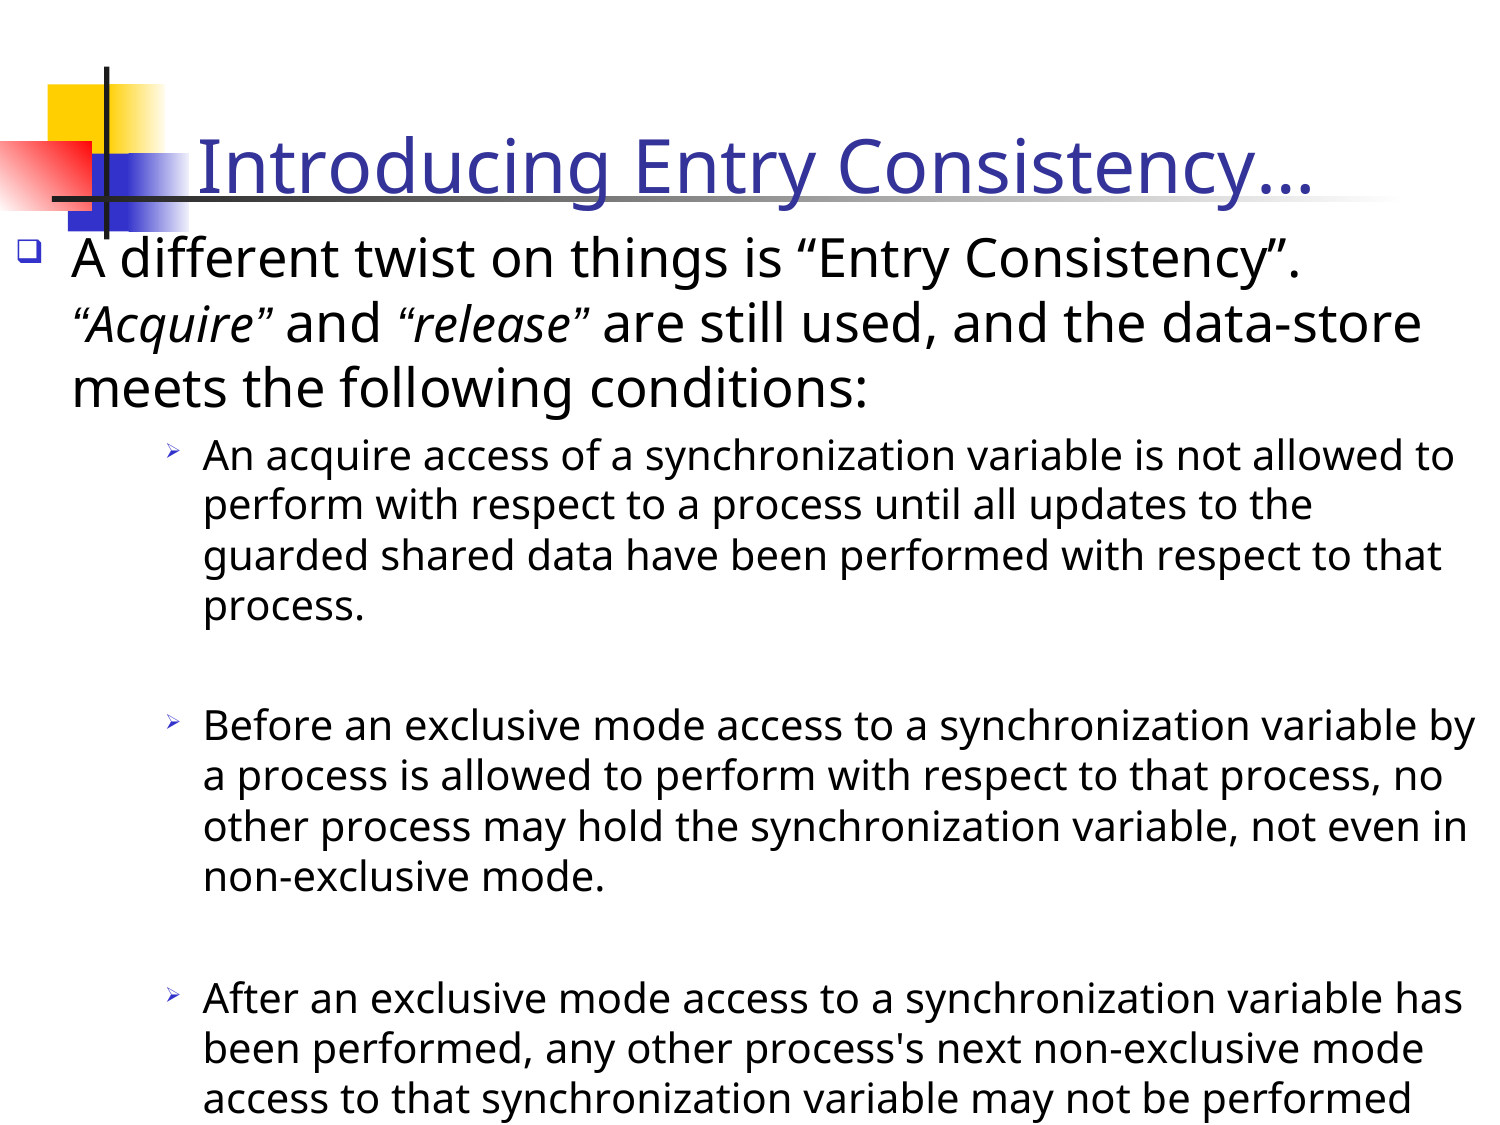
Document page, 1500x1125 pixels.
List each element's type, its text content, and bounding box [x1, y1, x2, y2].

text_box Introducing Entry Consistency… [183, 78, 1462, 215]
text_box A different twist on things is “Entry Consistency”. “Acquire” and “release” are still used, and the data-store meets the following conditions: An acquire access of a synchronization variable is not allowed to perform with respect to a process until all updates to the guarded shared data have been performed with respect to that process. Before an exclusive mode access to a synchronization variable by a process is allowed to perform with respect to that process, no other process may hold the synchronization variable, not even in non-exclusive mode. After an exclusive mode access to a synchronization variable has been performed, any other process's next non-exclusive mode access to that synchronization variable may not be performed until it has performed with respect to that variable's owner. [0, 215, 1500, 1125]
